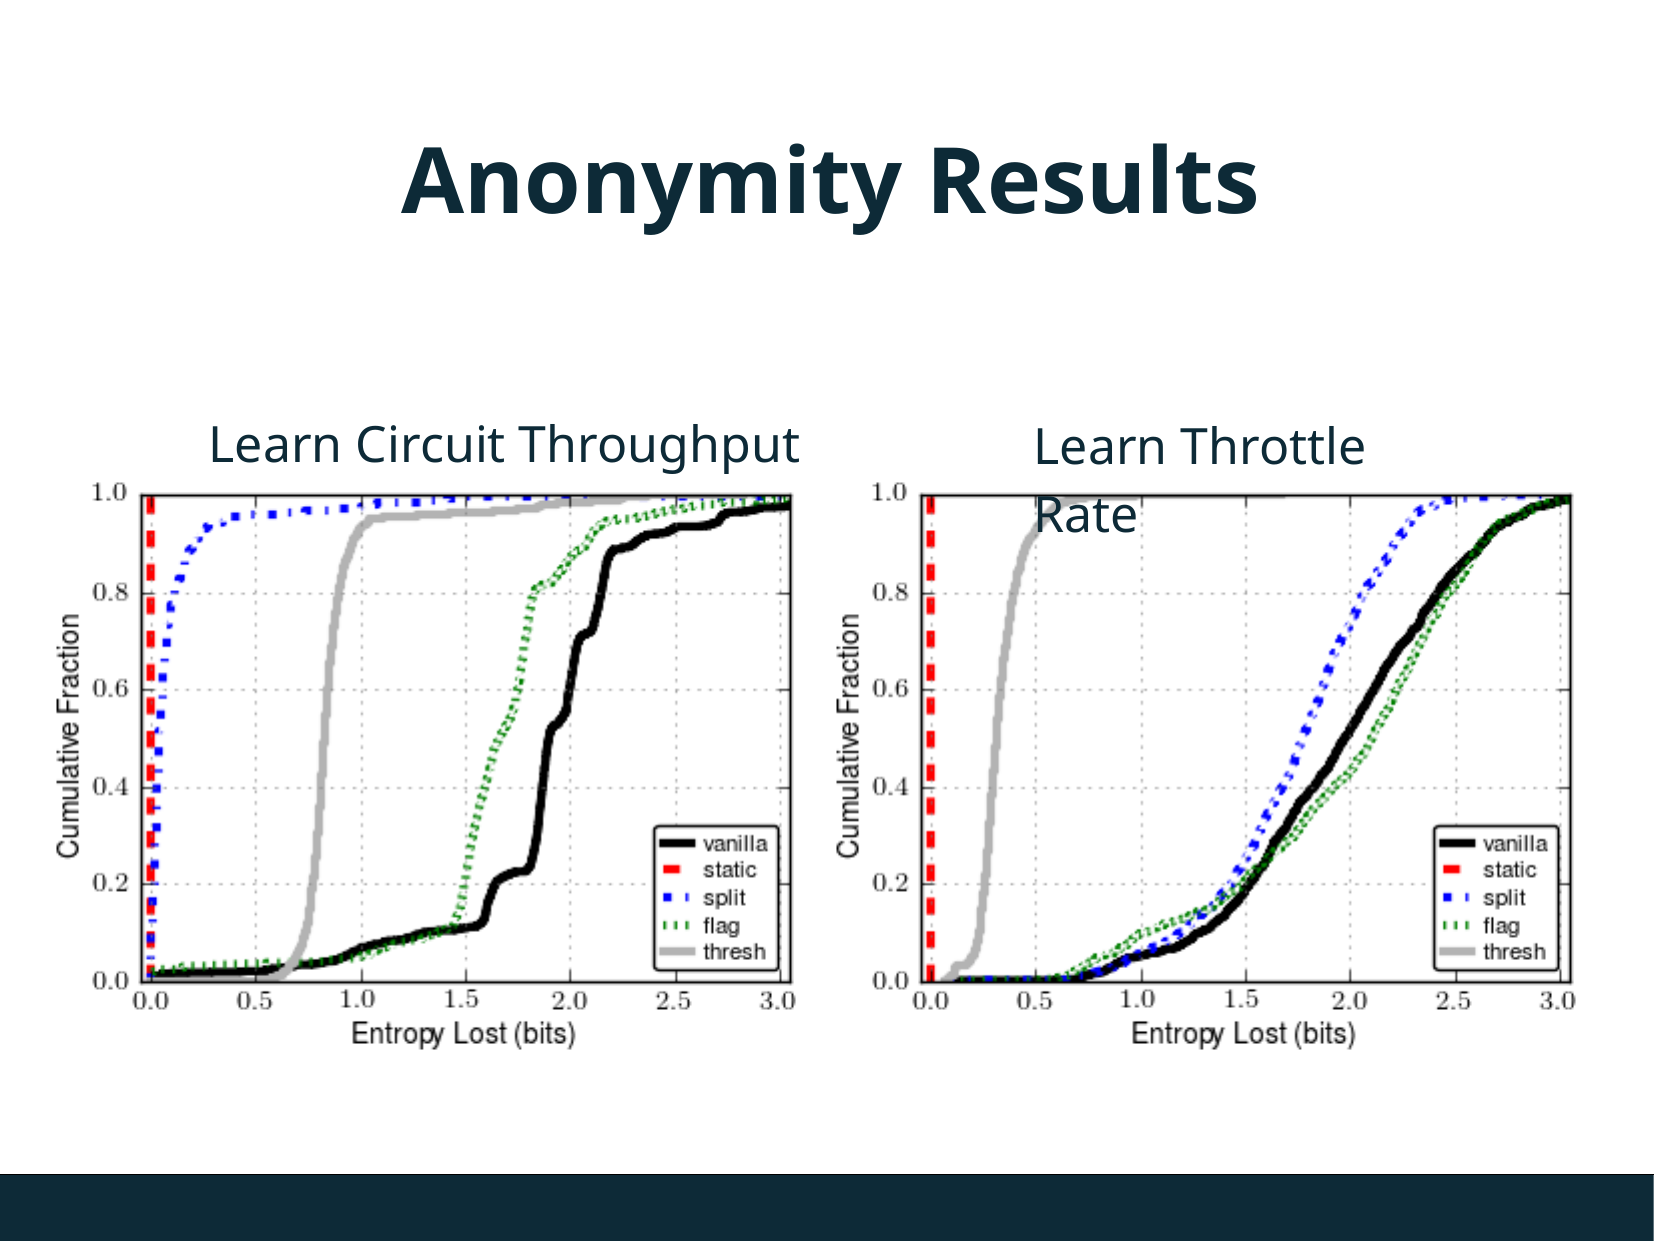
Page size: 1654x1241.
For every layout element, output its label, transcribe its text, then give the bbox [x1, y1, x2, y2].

text_box Learn Throttle Rate [1019, 403, 1485, 476]
text_box Learn Circuit Throughput [194, 401, 870, 474]
title Anonymity Results [86, 74, 1575, 282]
picture [21, 471, 1602, 1072]
